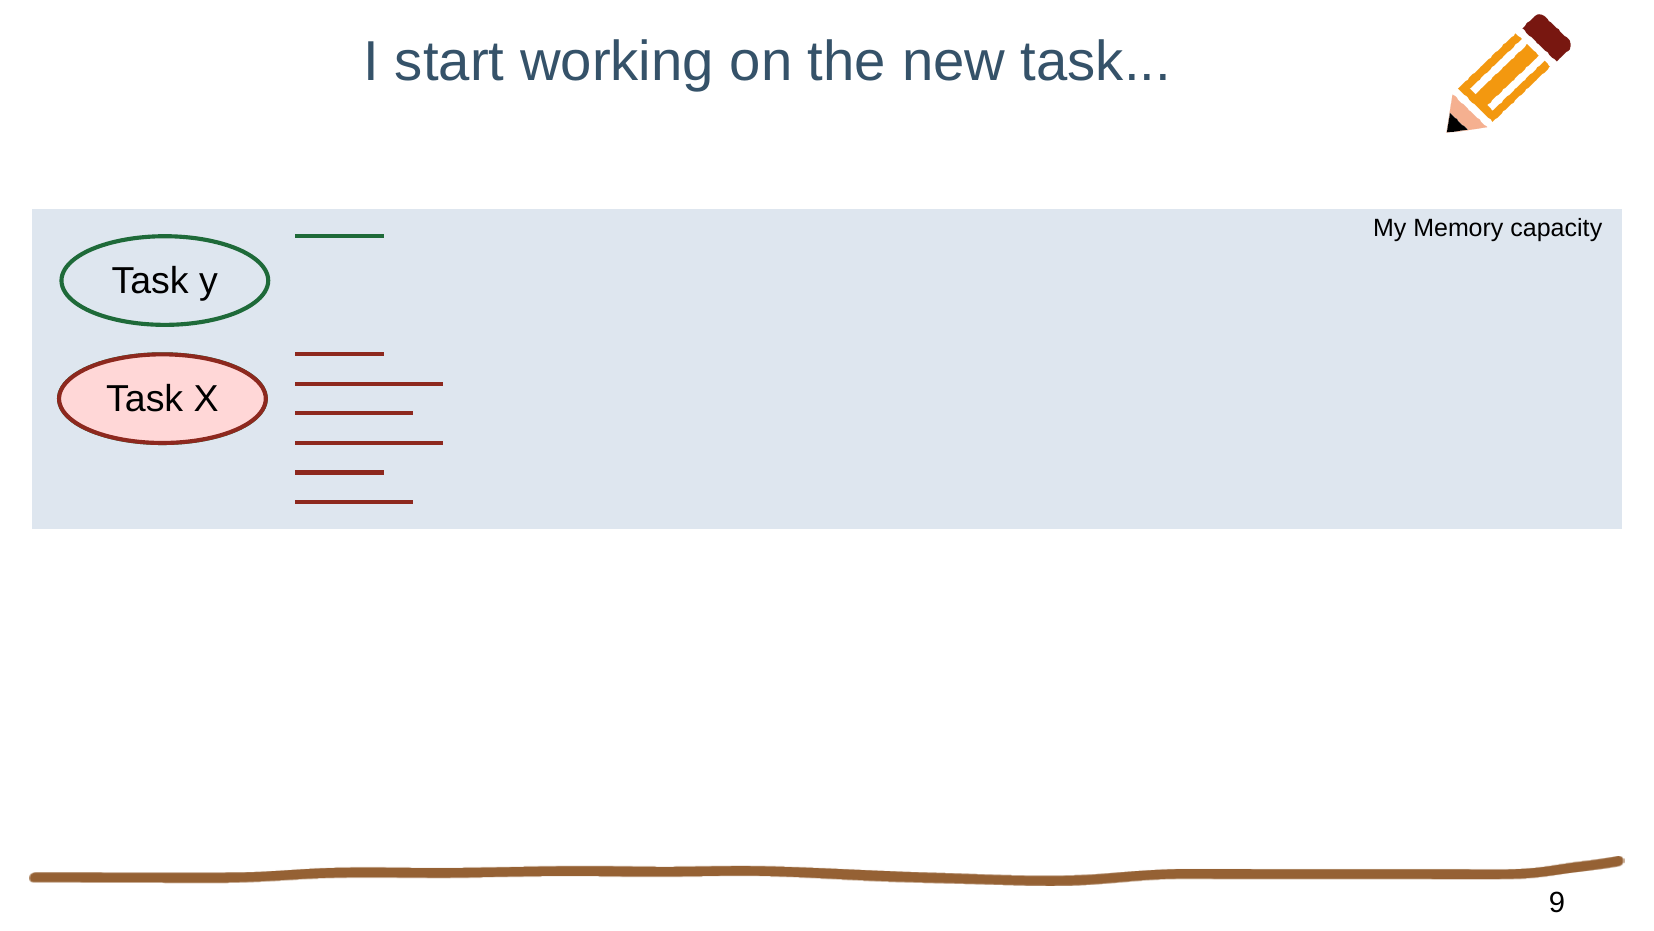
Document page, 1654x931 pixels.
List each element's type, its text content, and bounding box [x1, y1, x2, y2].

text_box Task y [61, 236, 269, 325]
text_box My Memory capacity [1358, 206, 1618, 250]
picture [29, 856, 1625, 886]
picture [1446, 14, 1571, 133]
title I start working on the new task... [88, 29, 1447, 206]
text_box Task X [59, 354, 266, 443]
text_box [29, 206, 1625, 532]
